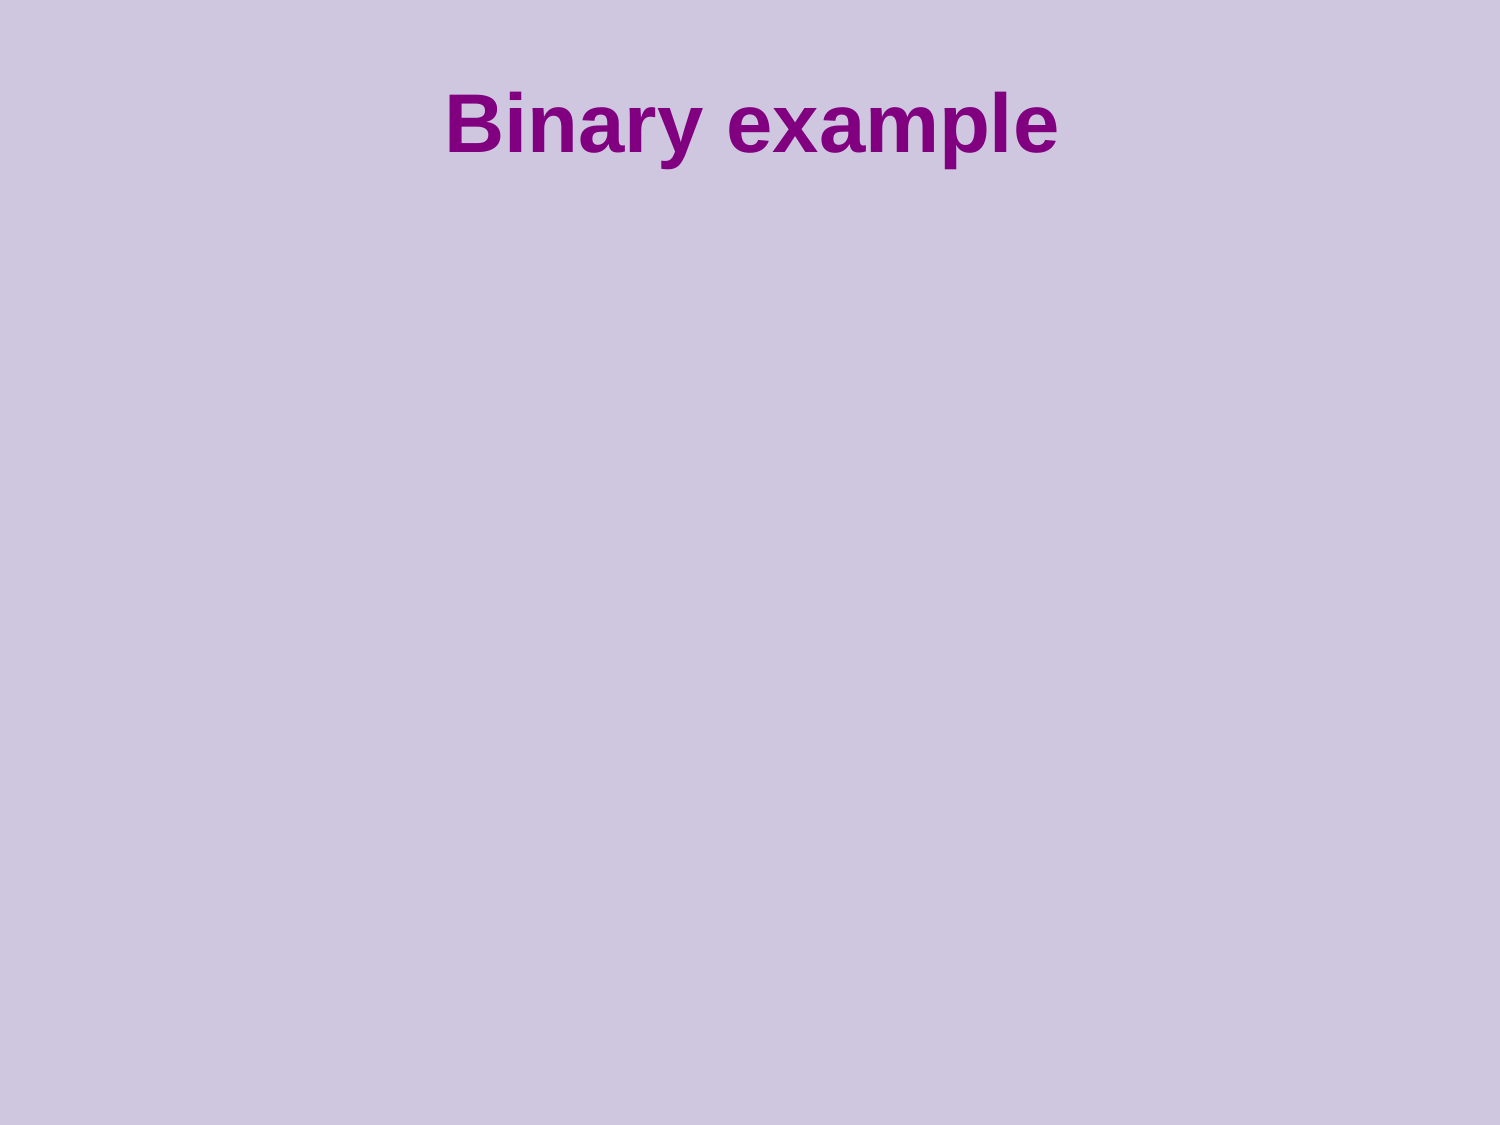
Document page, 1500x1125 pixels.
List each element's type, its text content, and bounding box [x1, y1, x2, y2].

title Binary example [37, 17, 1468, 220]
